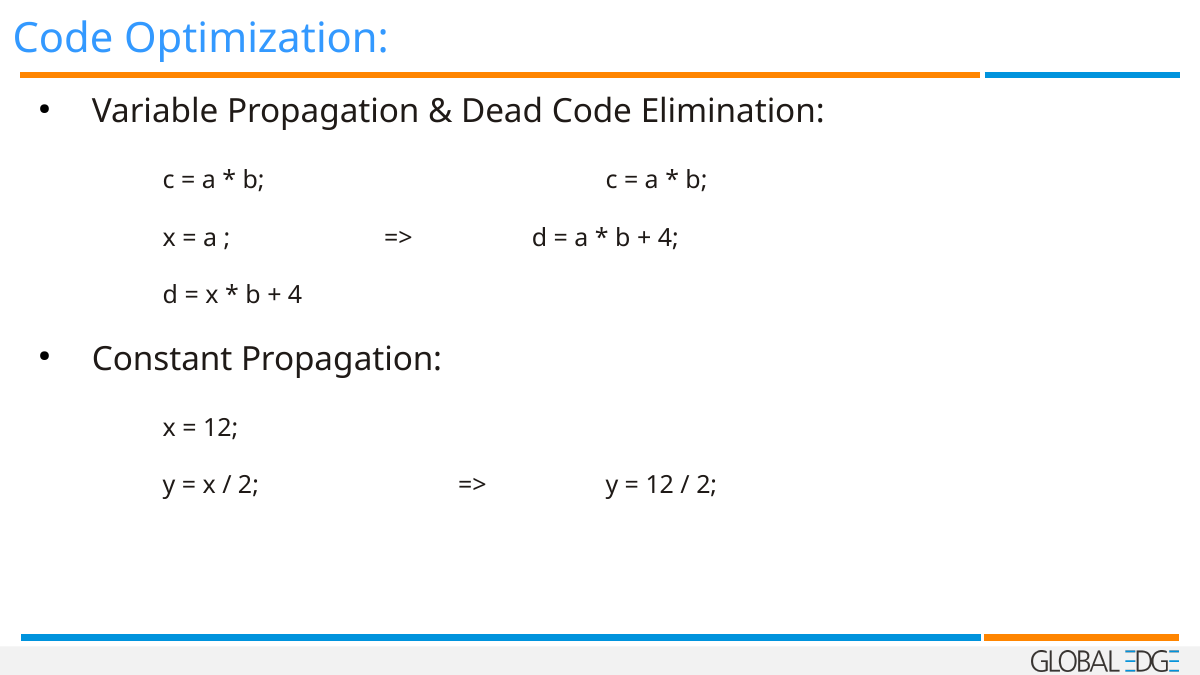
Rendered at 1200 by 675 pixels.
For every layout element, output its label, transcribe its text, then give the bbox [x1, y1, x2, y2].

picture [1031, 650, 1179, 672]
list Variable Propagation & Dead Code Elimination: c = a * b; c = a * b; x = a ; => d = a * b + 4; d = x * b + 4 Constant Propagation: x = 12; y = x / 2; => y = 12 / 2; [21, 86, 1182, 627]
title Code Optimization: [12, 9, 1088, 63]
